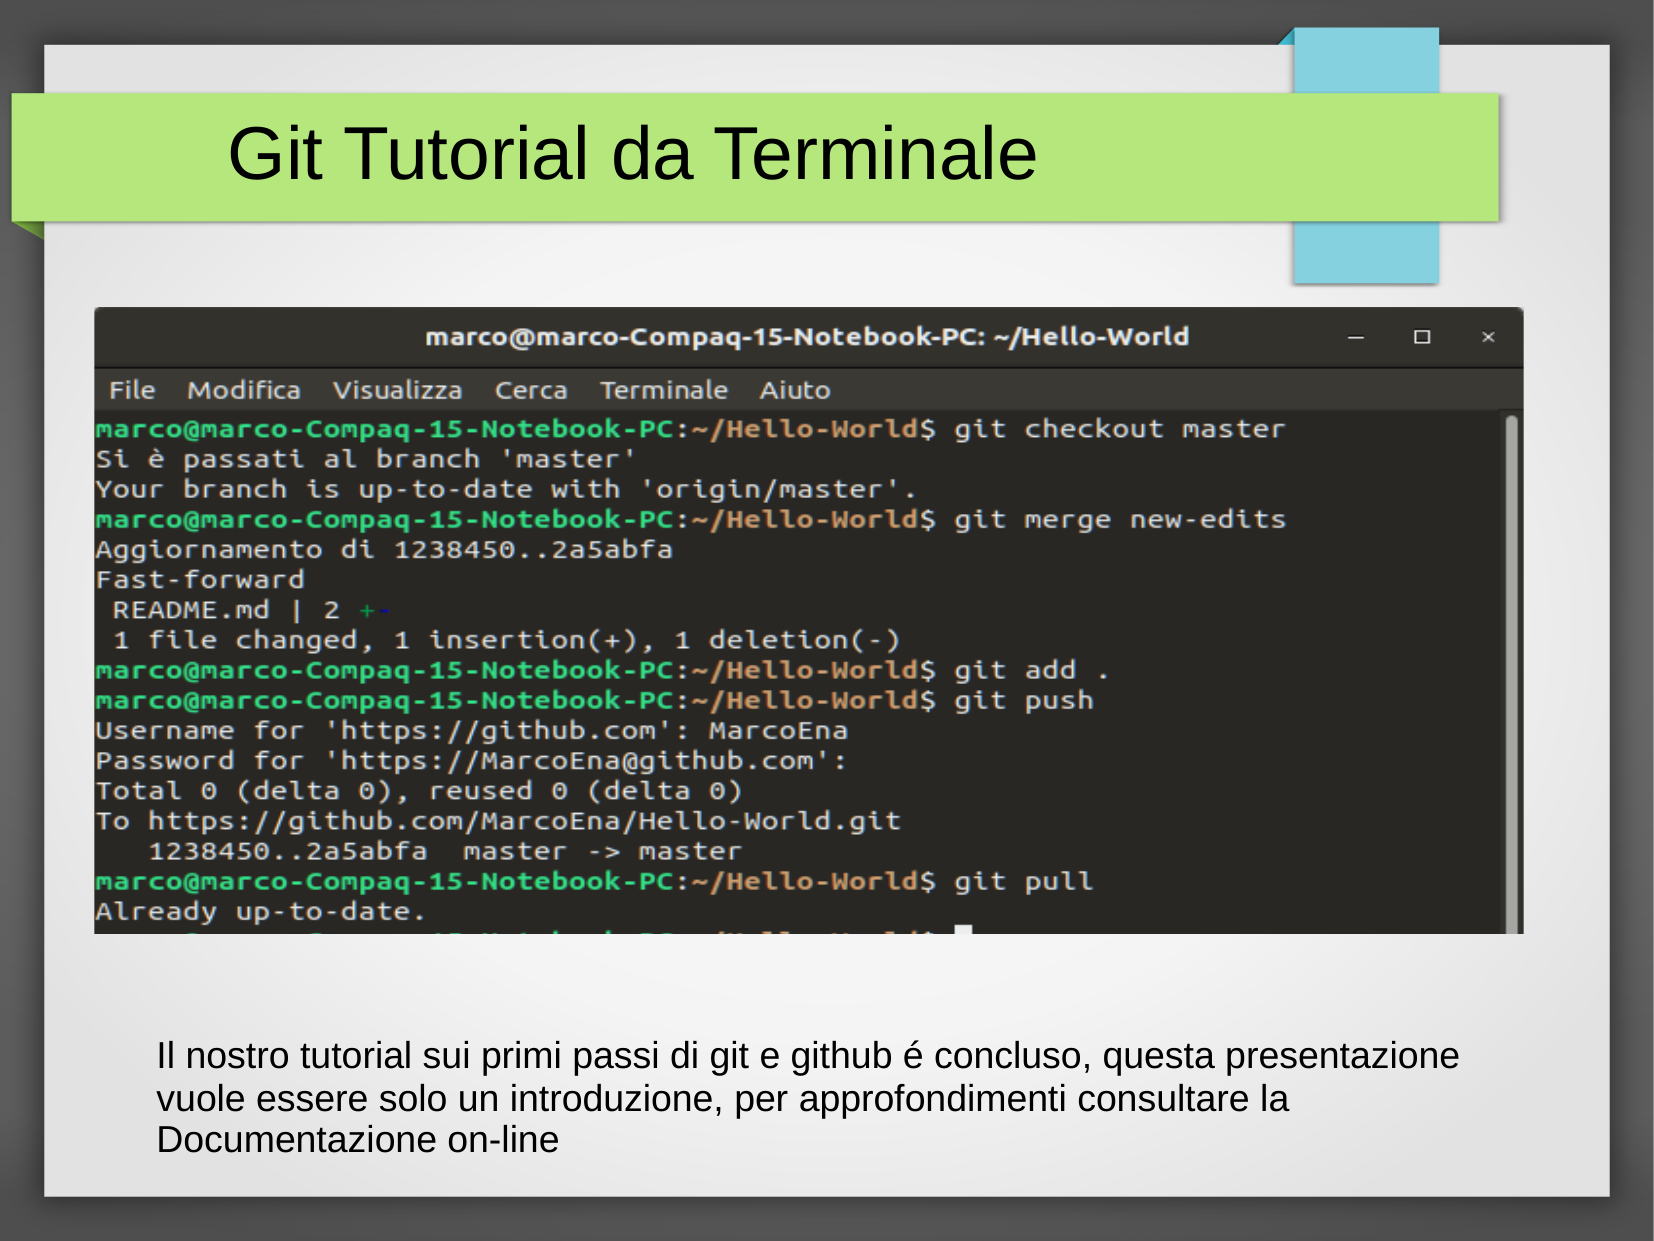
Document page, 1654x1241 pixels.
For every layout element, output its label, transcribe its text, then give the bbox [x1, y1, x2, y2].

text_box Il nostro tutorial sui primi passi di git e github é concluso, questa presentazione vuole essere solo un introduzione, per approfondimenti consultare la Documentazione on-line [141, 1027, 1487, 1169]
picture [0, 0, 1654, 1241]
title Git Tutorial da Terminale [82, 94, 1264, 213]
